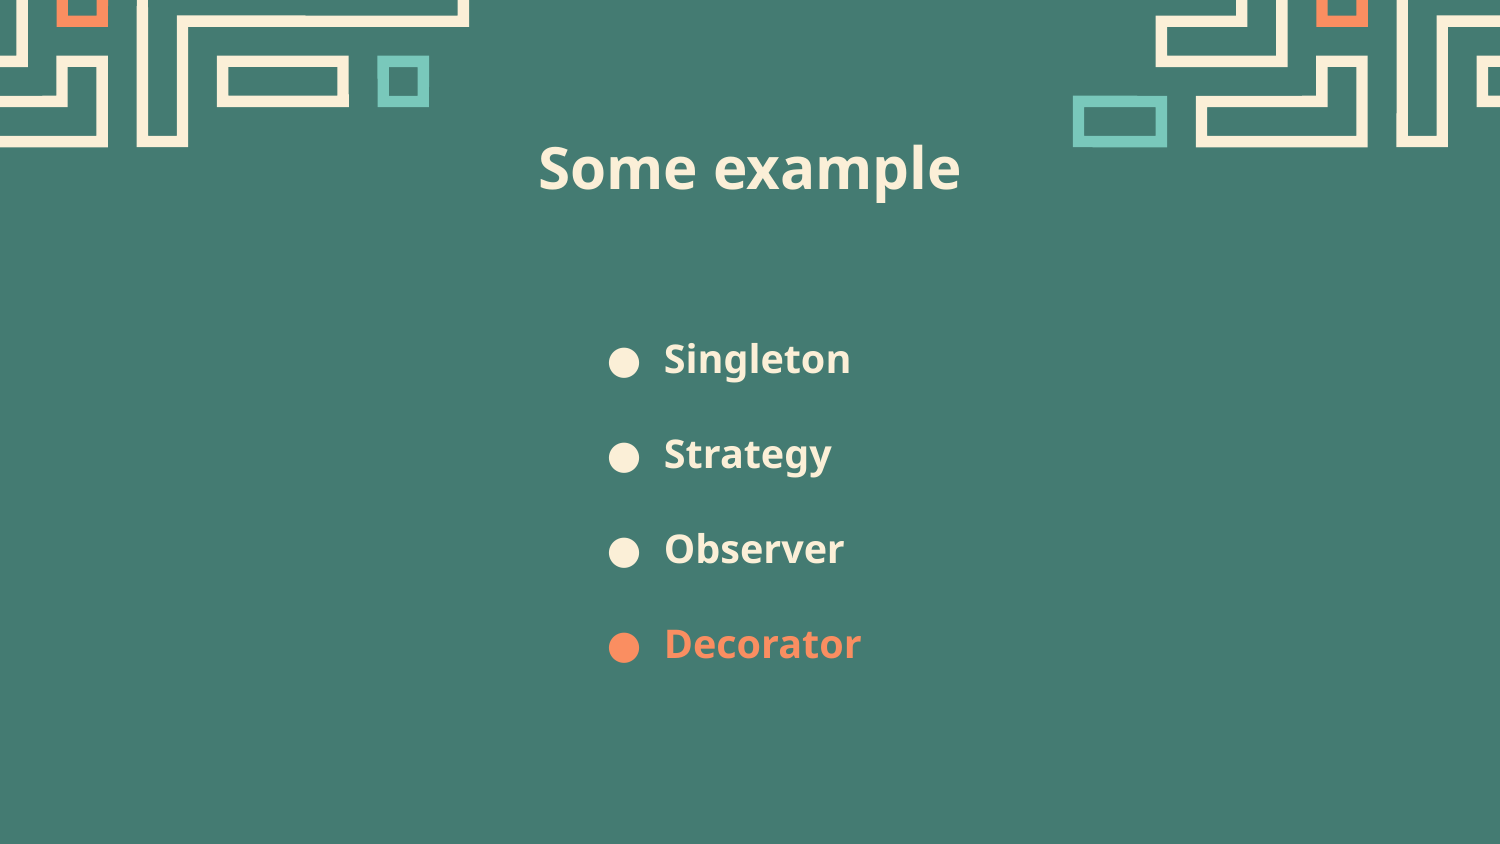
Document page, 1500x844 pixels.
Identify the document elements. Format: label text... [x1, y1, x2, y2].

title Some example [98, 122, 1402, 217]
text_box Singleton Strategy Observer Decorator [574, 319, 926, 682]
